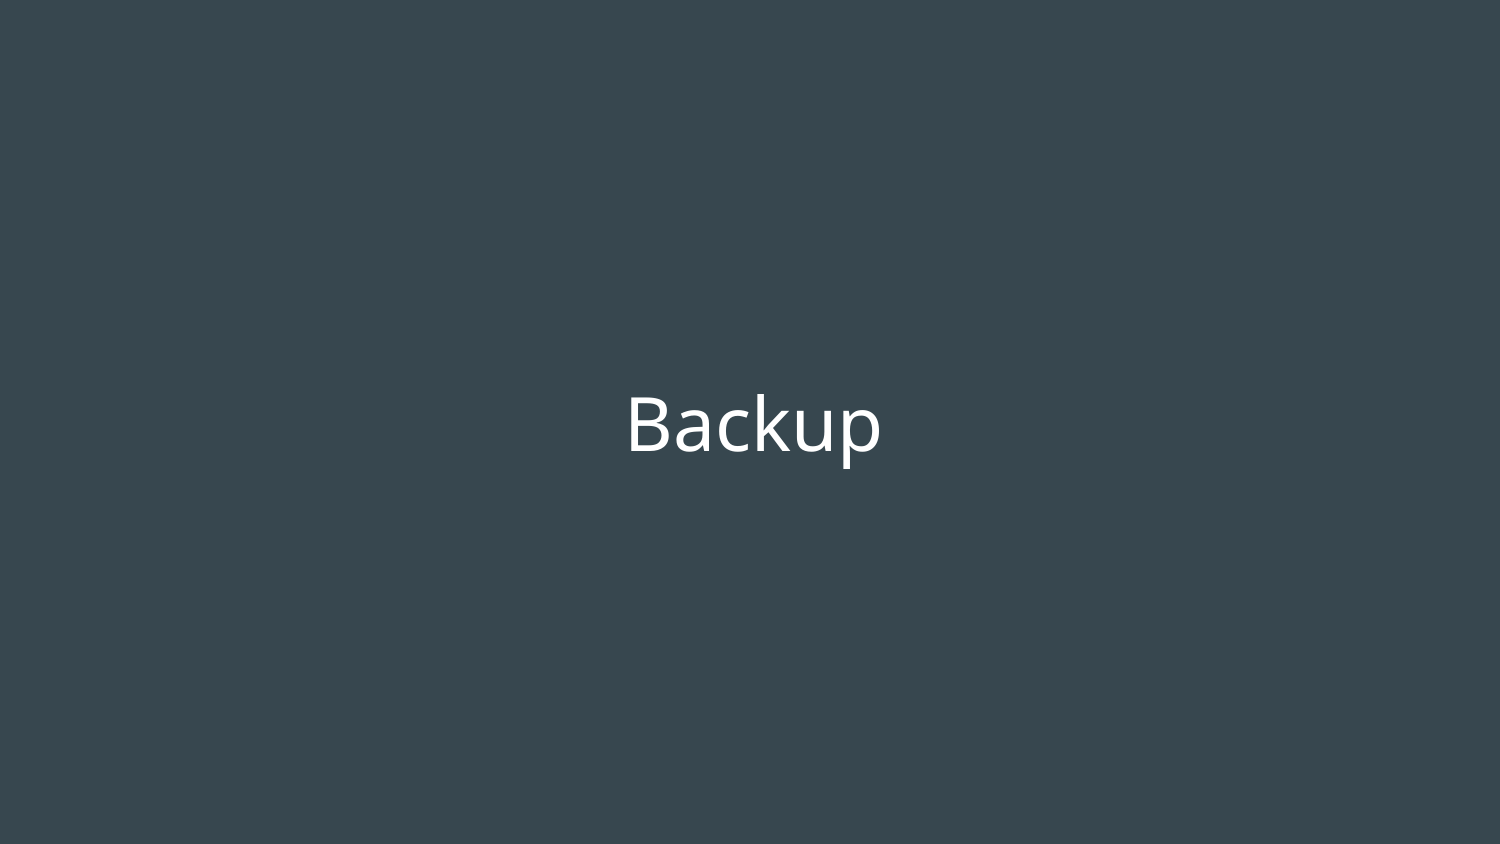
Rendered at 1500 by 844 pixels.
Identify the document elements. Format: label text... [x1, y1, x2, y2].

title Backup [110, 351, 1399, 493]
